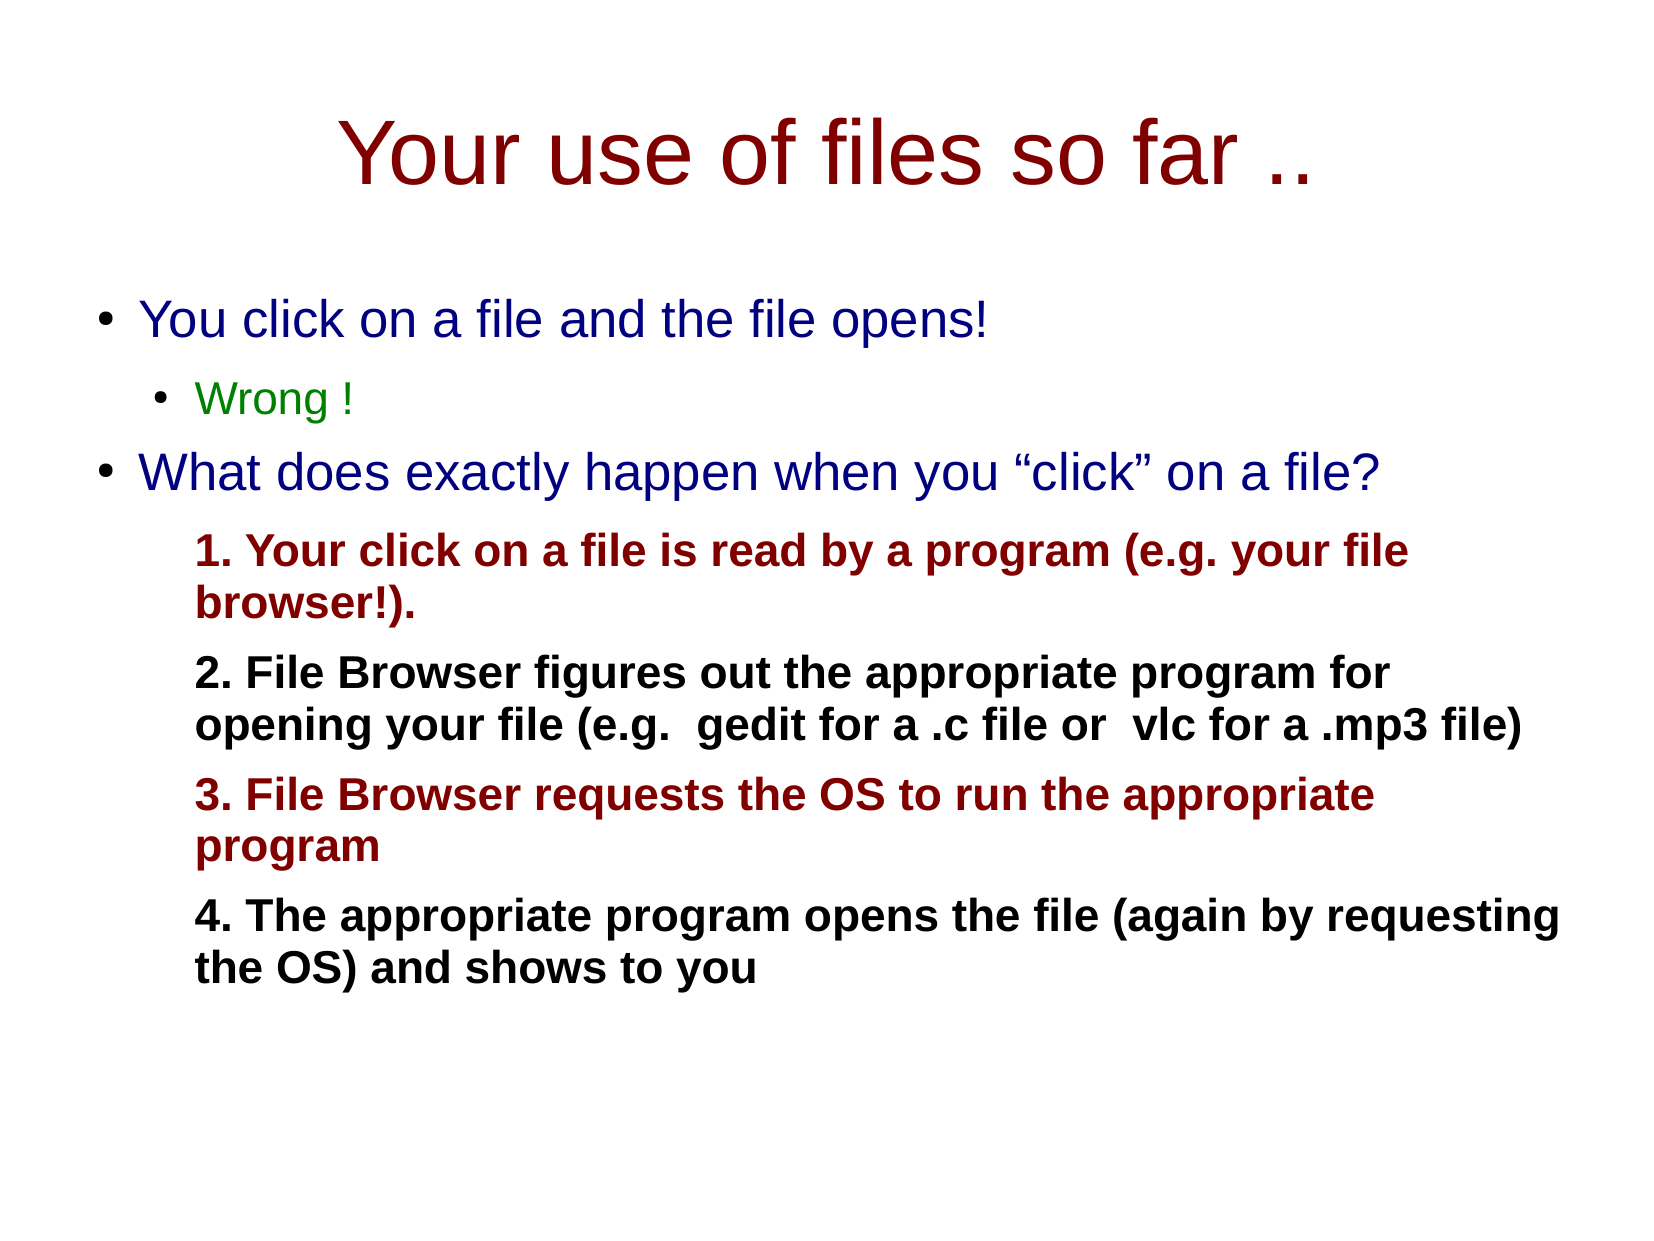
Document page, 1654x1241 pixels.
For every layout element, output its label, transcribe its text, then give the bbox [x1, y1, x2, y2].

title Your use of files so far .. [82, 49, 1571, 257]
list You click on a file and the file opens! Wrong ! What does exactly happen when you “click” on a file? 1. Your click on a file is read by a program (e.g. your file browser!). 2. File Browser figures out the appropriate program for opening your file (e.g. gedit for a .c file or vlc for a .mp3 file) 3. File Browser requests the OS to run the appropriate program 4. The appropriate program opens the file (again by requesting the OS) and shows to you [82, 290, 1571, 1010]
